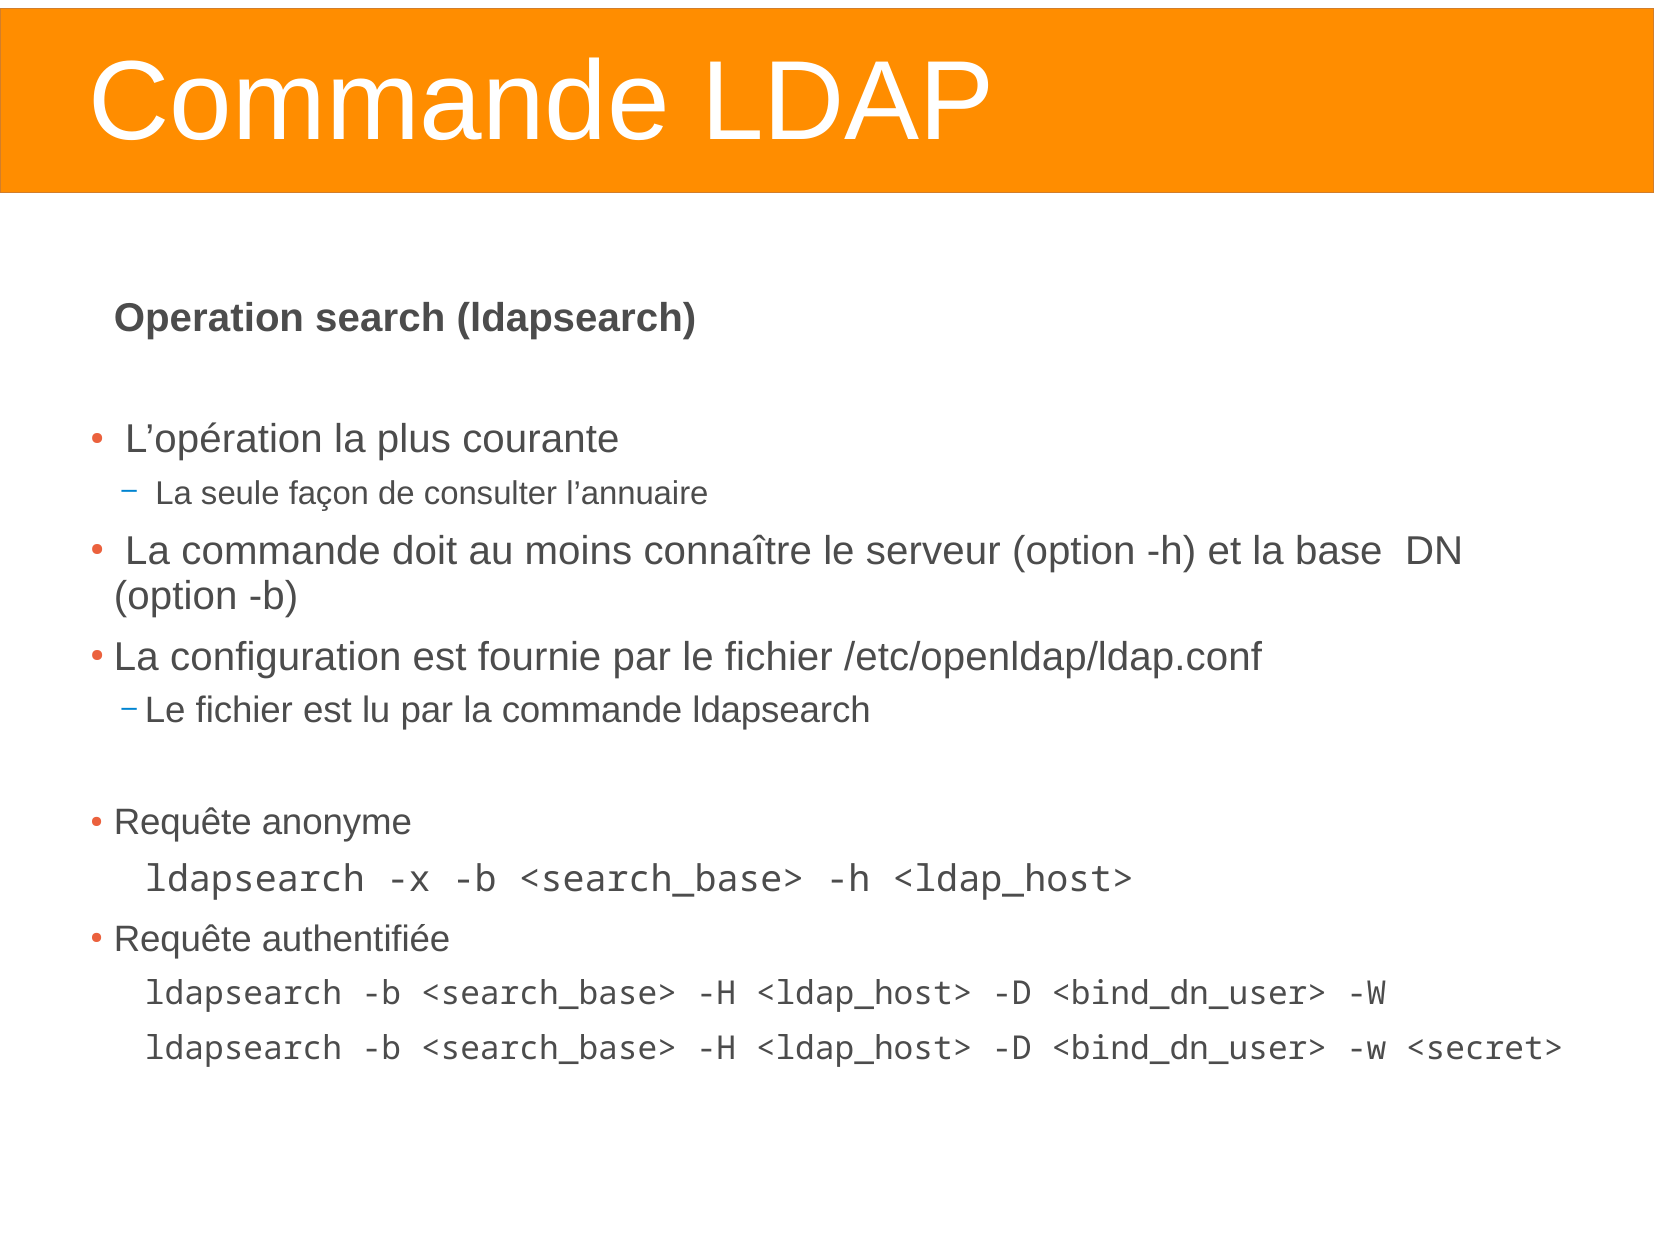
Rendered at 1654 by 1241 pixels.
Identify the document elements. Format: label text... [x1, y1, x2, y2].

title Commande LDAP [0, 8, 1654, 193]
list Operation search (ldapsearch) L’opération la plus courante La seule façon de consulter l’annuaire La commande doit au moins connaître le serveur (option -h) et la base DN (option -b) La configuration est fournie par le fichier /etc/openldap/ldap.conf Le fichier est lu par la commande ldapsearch Requête anonyme ldapsearch -x -b <search_base> -h <ldap_host> Requête authentifiée ldapsearch -b <search_base> -H <ldap_host> -D <bind_dn_user> -W ldapsearch -b <search_base> -H <ldap_host> -D <bind_dn_user> -w <secret> [82, 295, 1571, 1123]
